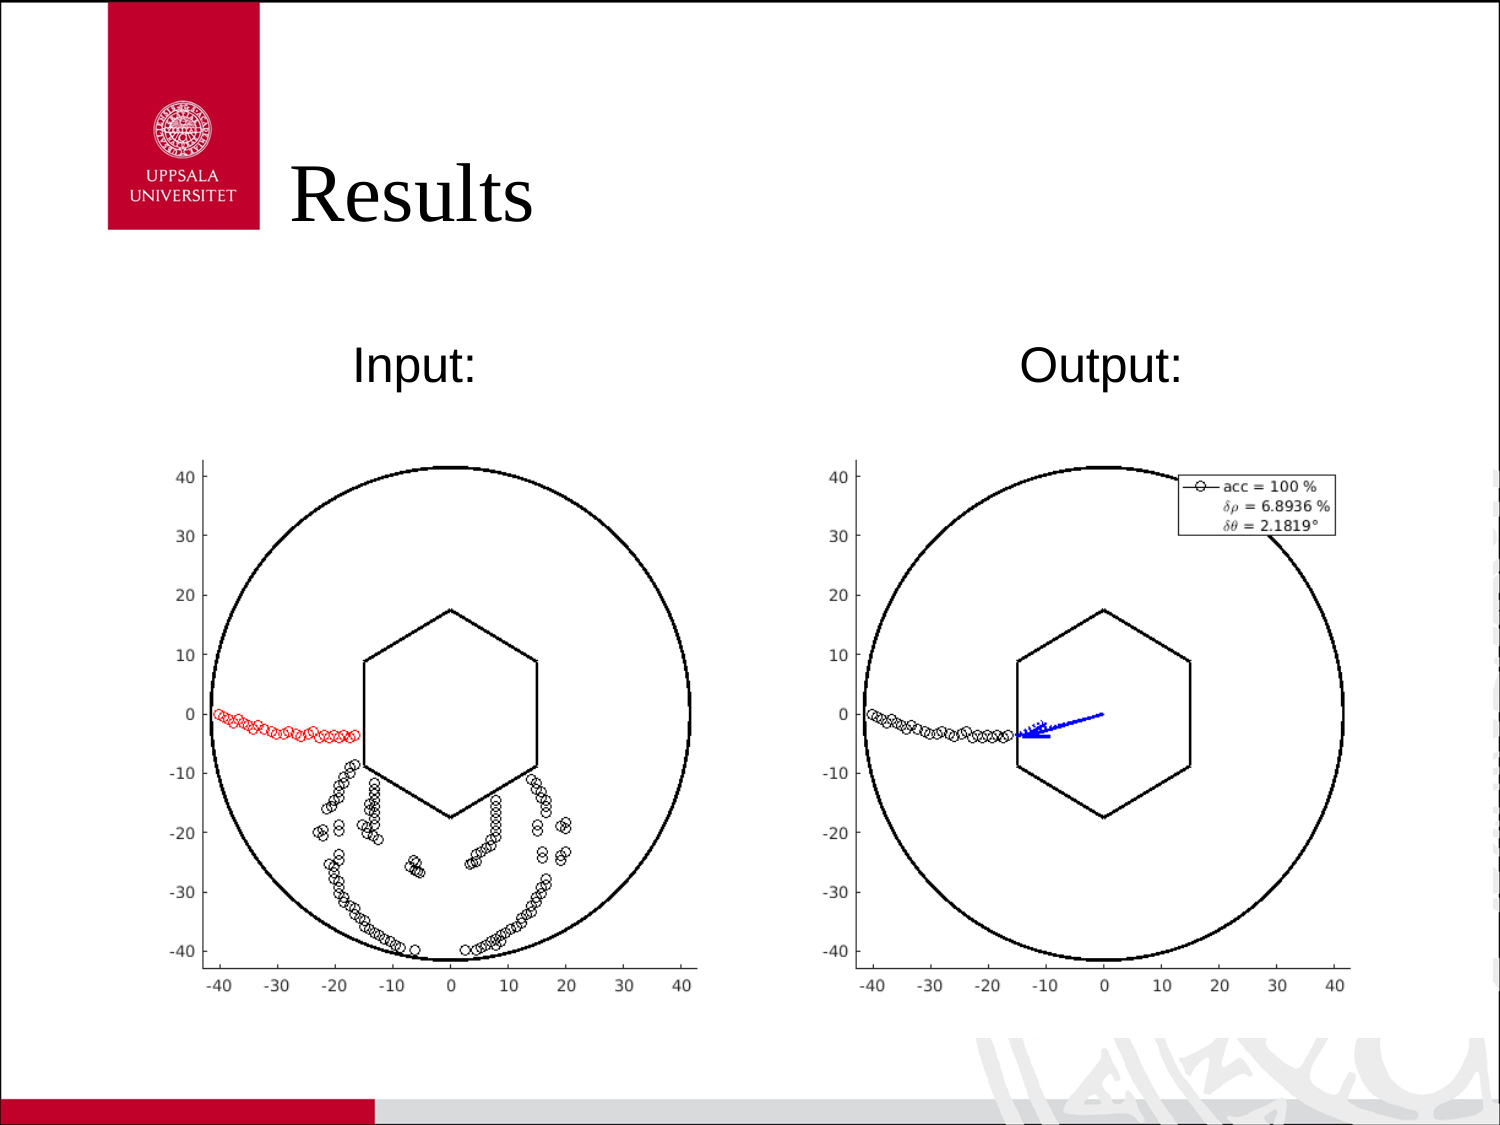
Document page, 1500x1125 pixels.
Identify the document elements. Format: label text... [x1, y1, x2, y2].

text_box Output: [1004, 330, 1210, 401]
title Results [289, 99, 1436, 288]
text_box Input: [337, 330, 503, 401]
picture [0, 0, 1500, 1125]
